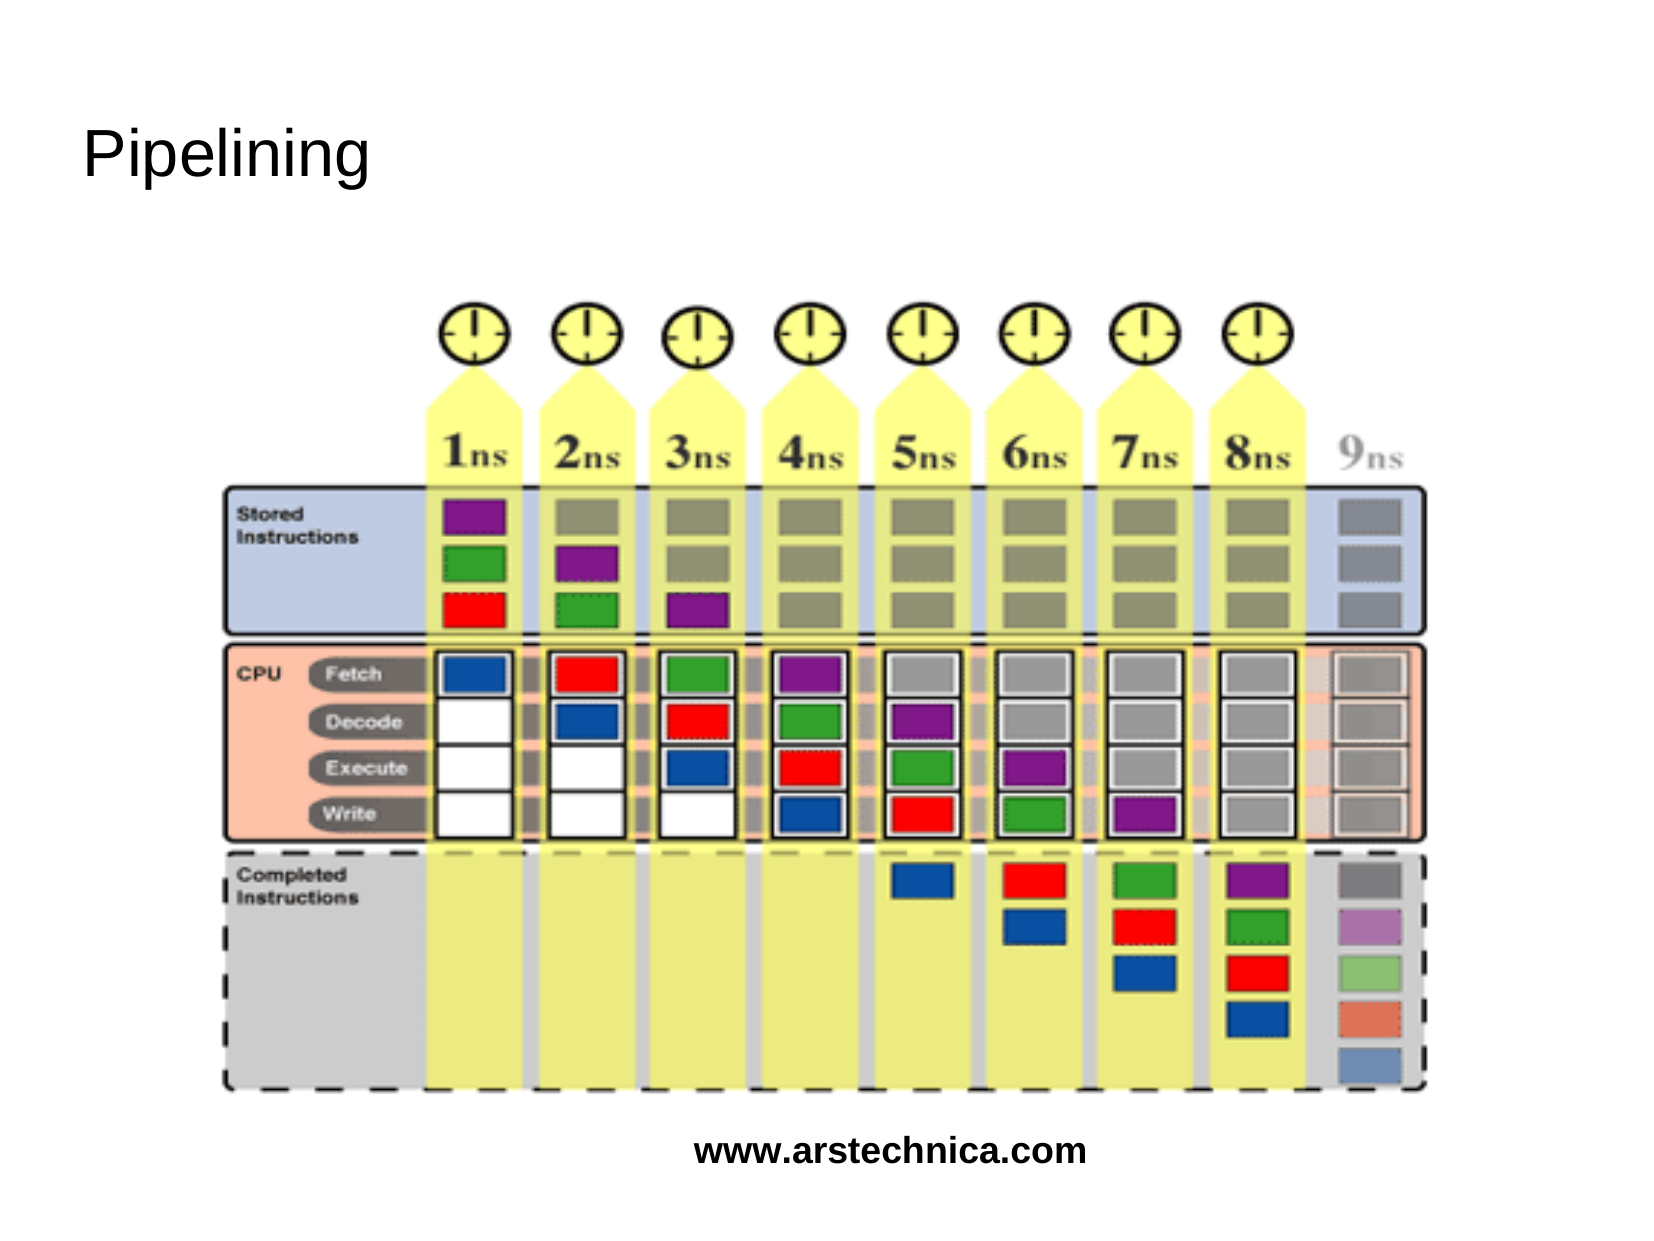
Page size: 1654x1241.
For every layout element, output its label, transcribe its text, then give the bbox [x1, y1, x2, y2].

title Pipelining [82, 49, 1571, 257]
picture [177, 265, 1477, 1123]
text_box www.arstechnica.com [679, 1122, 1123, 1186]
